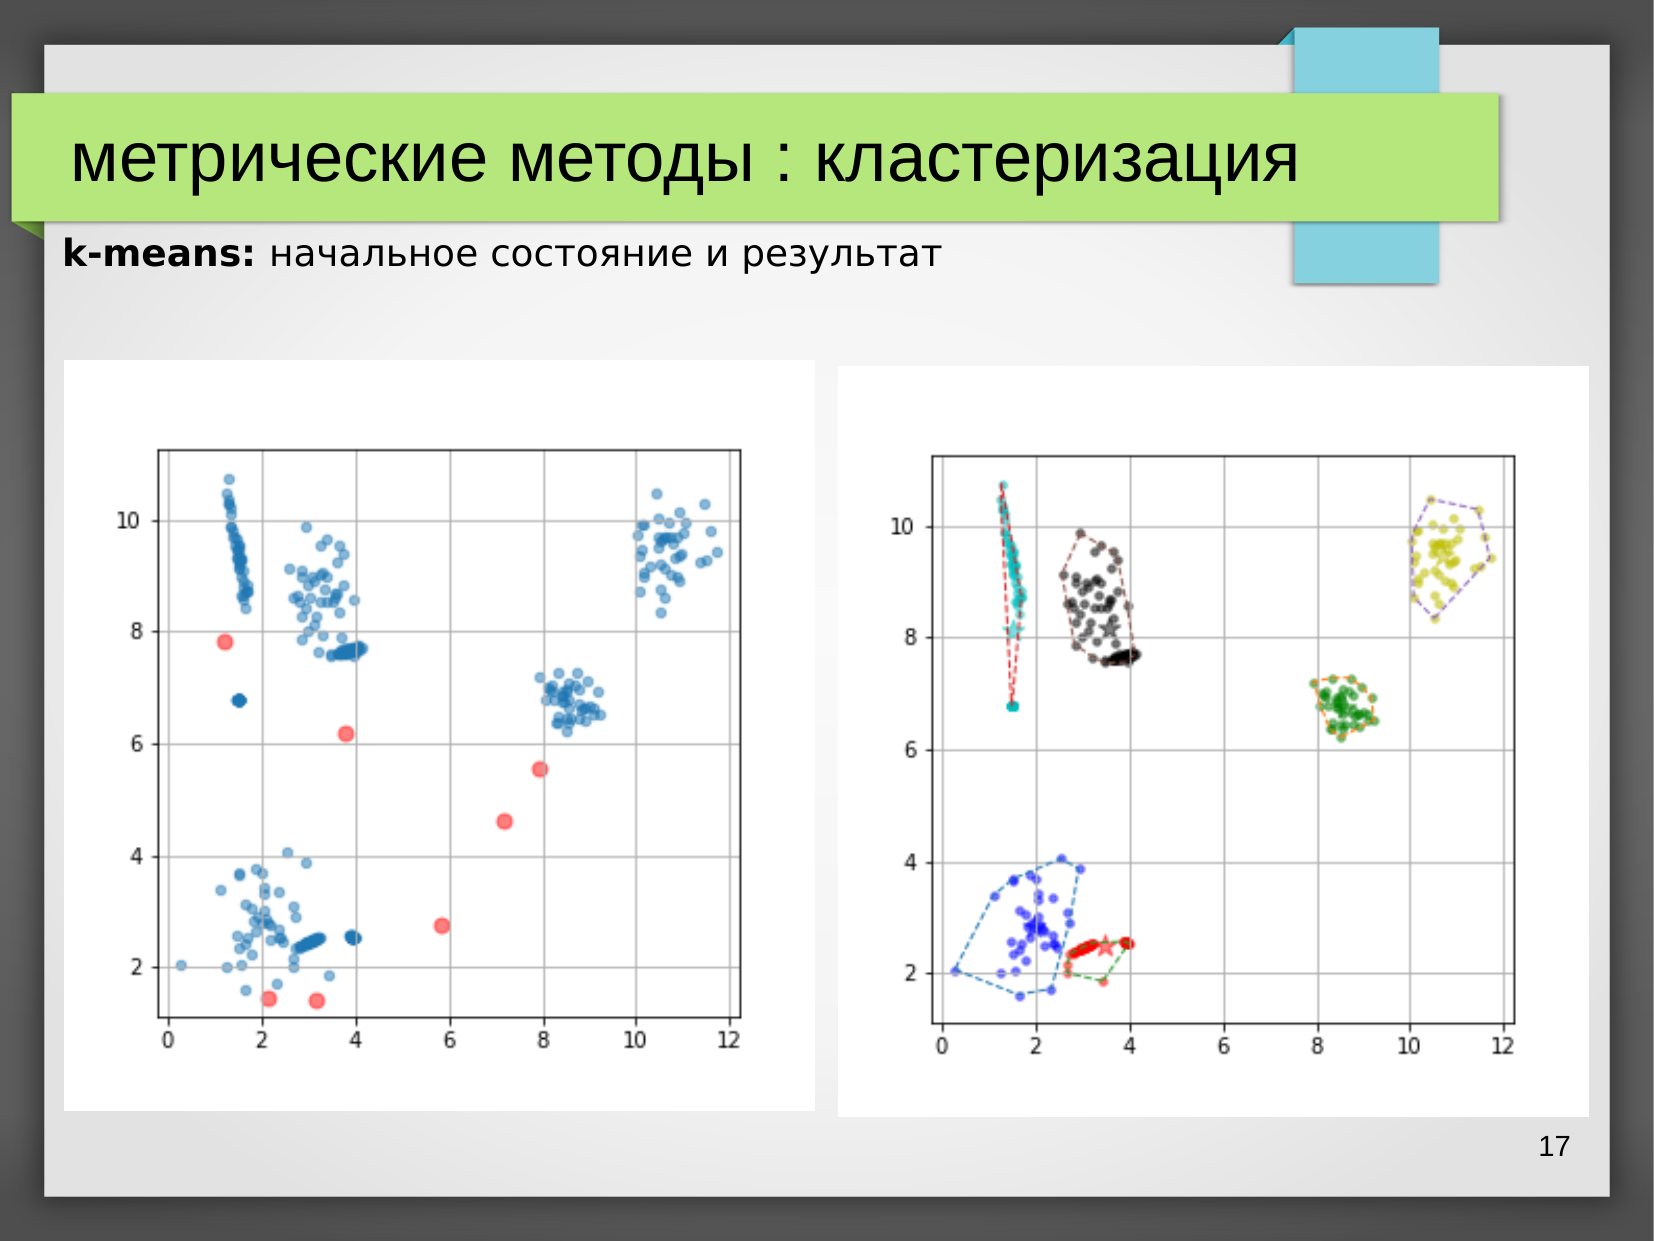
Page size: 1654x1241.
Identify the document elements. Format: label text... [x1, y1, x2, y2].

text_box k-means: начальное состояние и результат [47, 224, 1217, 285]
picture [0, 0, 1654, 1241]
title метрические методы : кластеризация [70, 117, 1382, 197]
